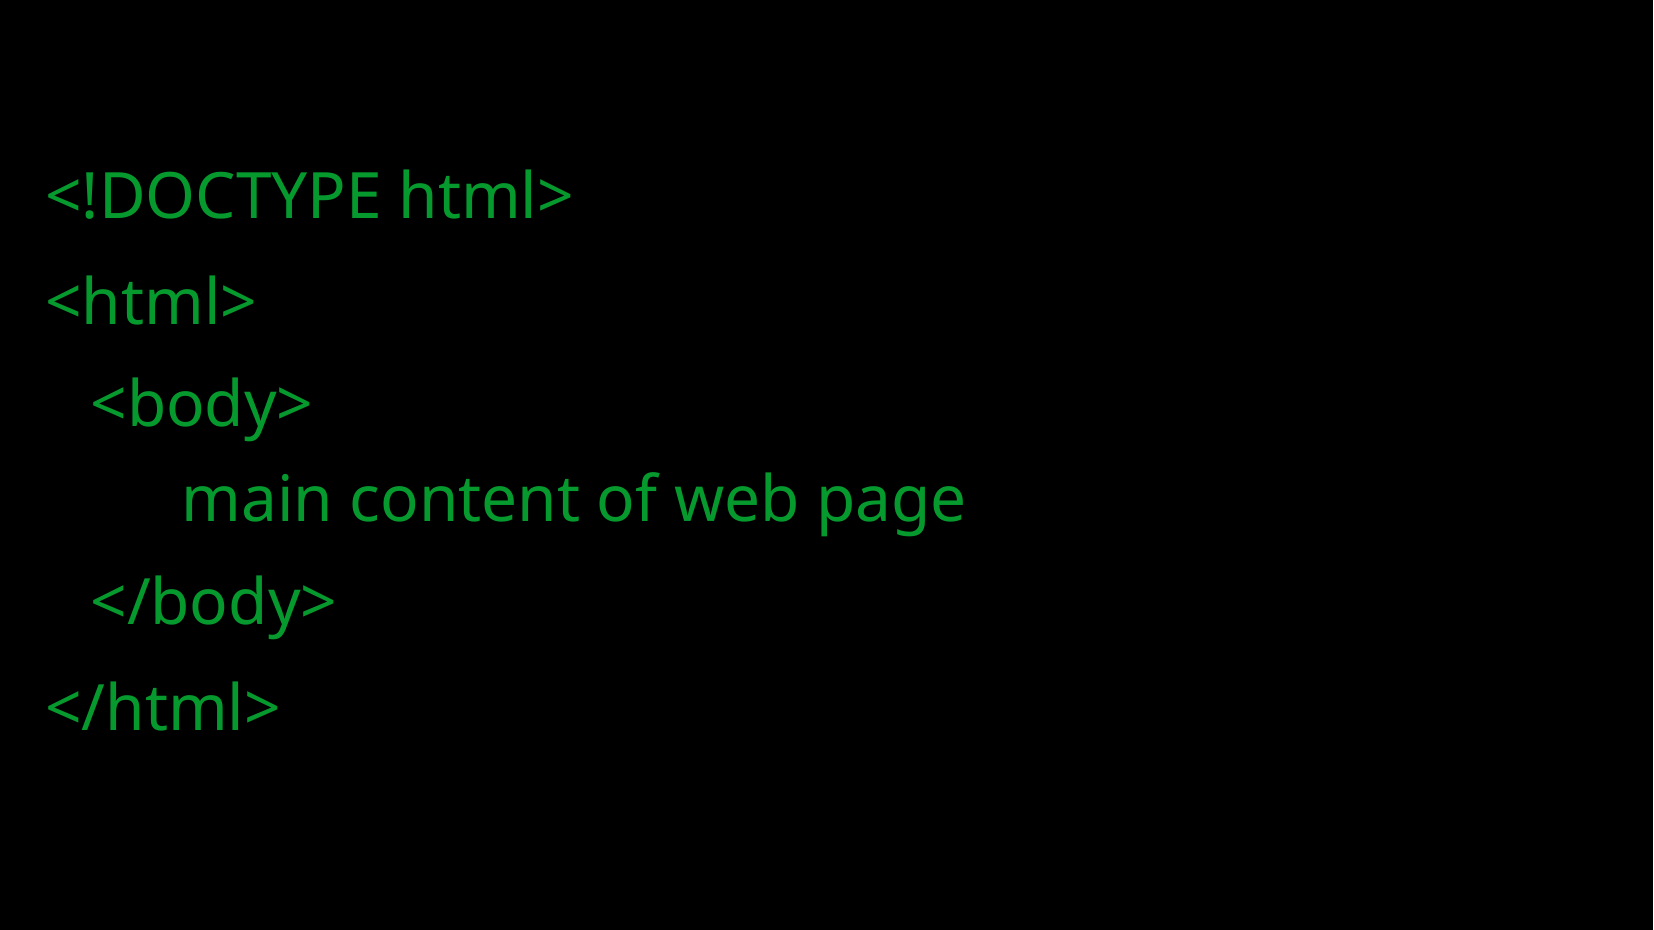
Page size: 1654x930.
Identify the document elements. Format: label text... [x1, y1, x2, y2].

list <!DOCTYPE html> <html> <body> main content of web page </body> </html> [0, 150, 1613, 751]
